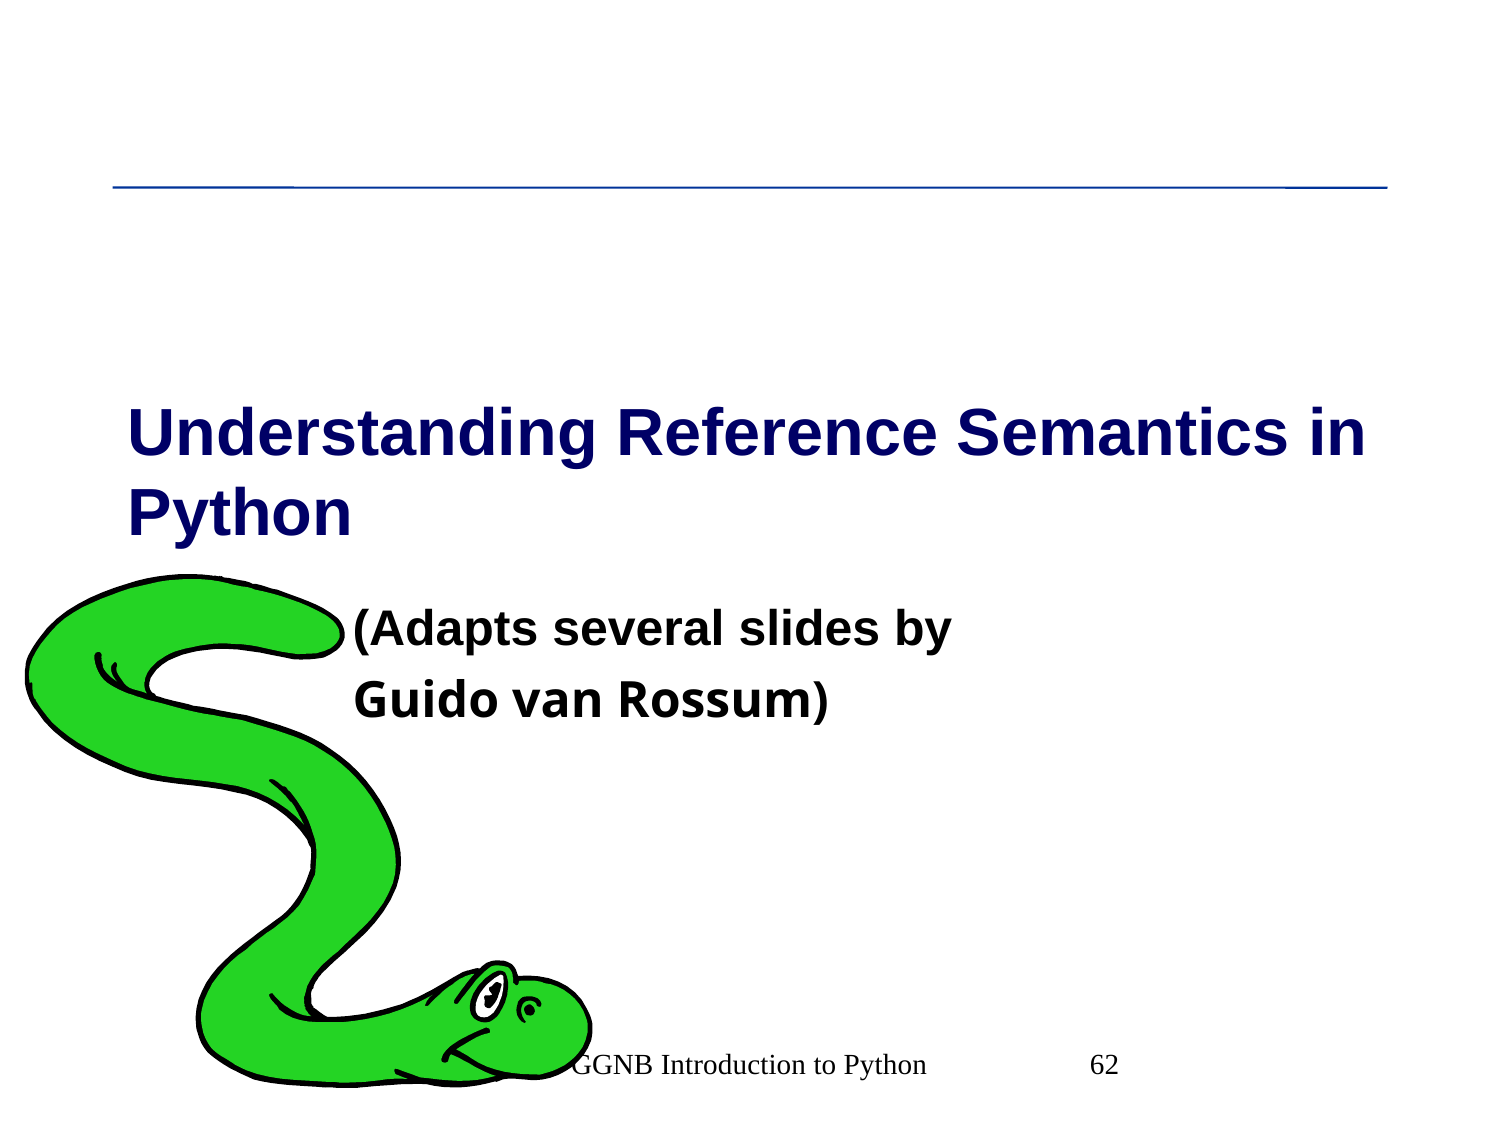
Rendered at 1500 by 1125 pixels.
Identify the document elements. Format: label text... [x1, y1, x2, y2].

subtitle (Adapts several slides by Guido van Rossum) [604, 587, 1500, 876]
picture [24, 561, 604, 1088]
title Understanding Reference Semantics in Python [112, 374, 1388, 563]
